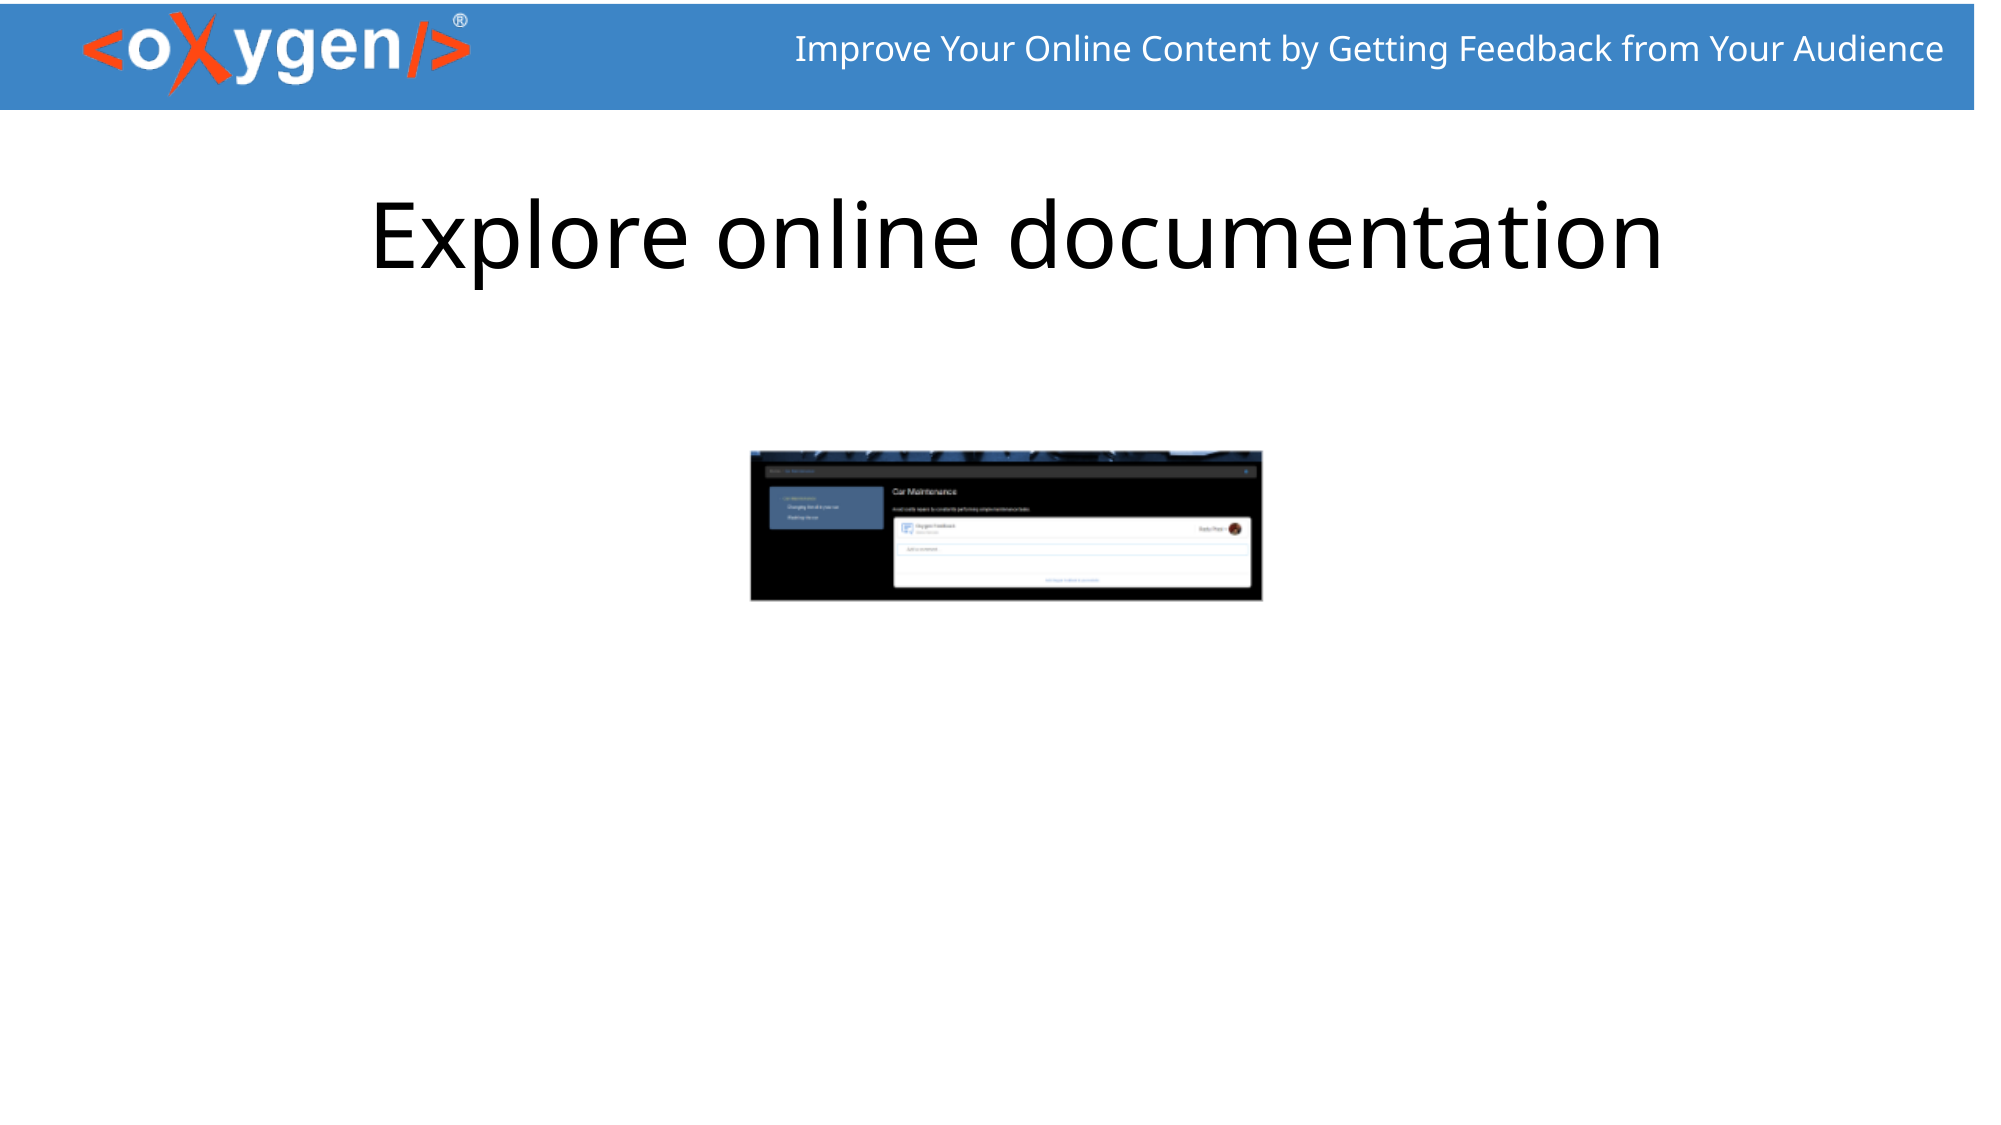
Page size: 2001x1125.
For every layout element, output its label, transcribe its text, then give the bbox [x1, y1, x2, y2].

picture [75, 0, 488, 106]
title Explore online documentation [99, 139, 1900, 328]
picture [734, 432, 1279, 616]
